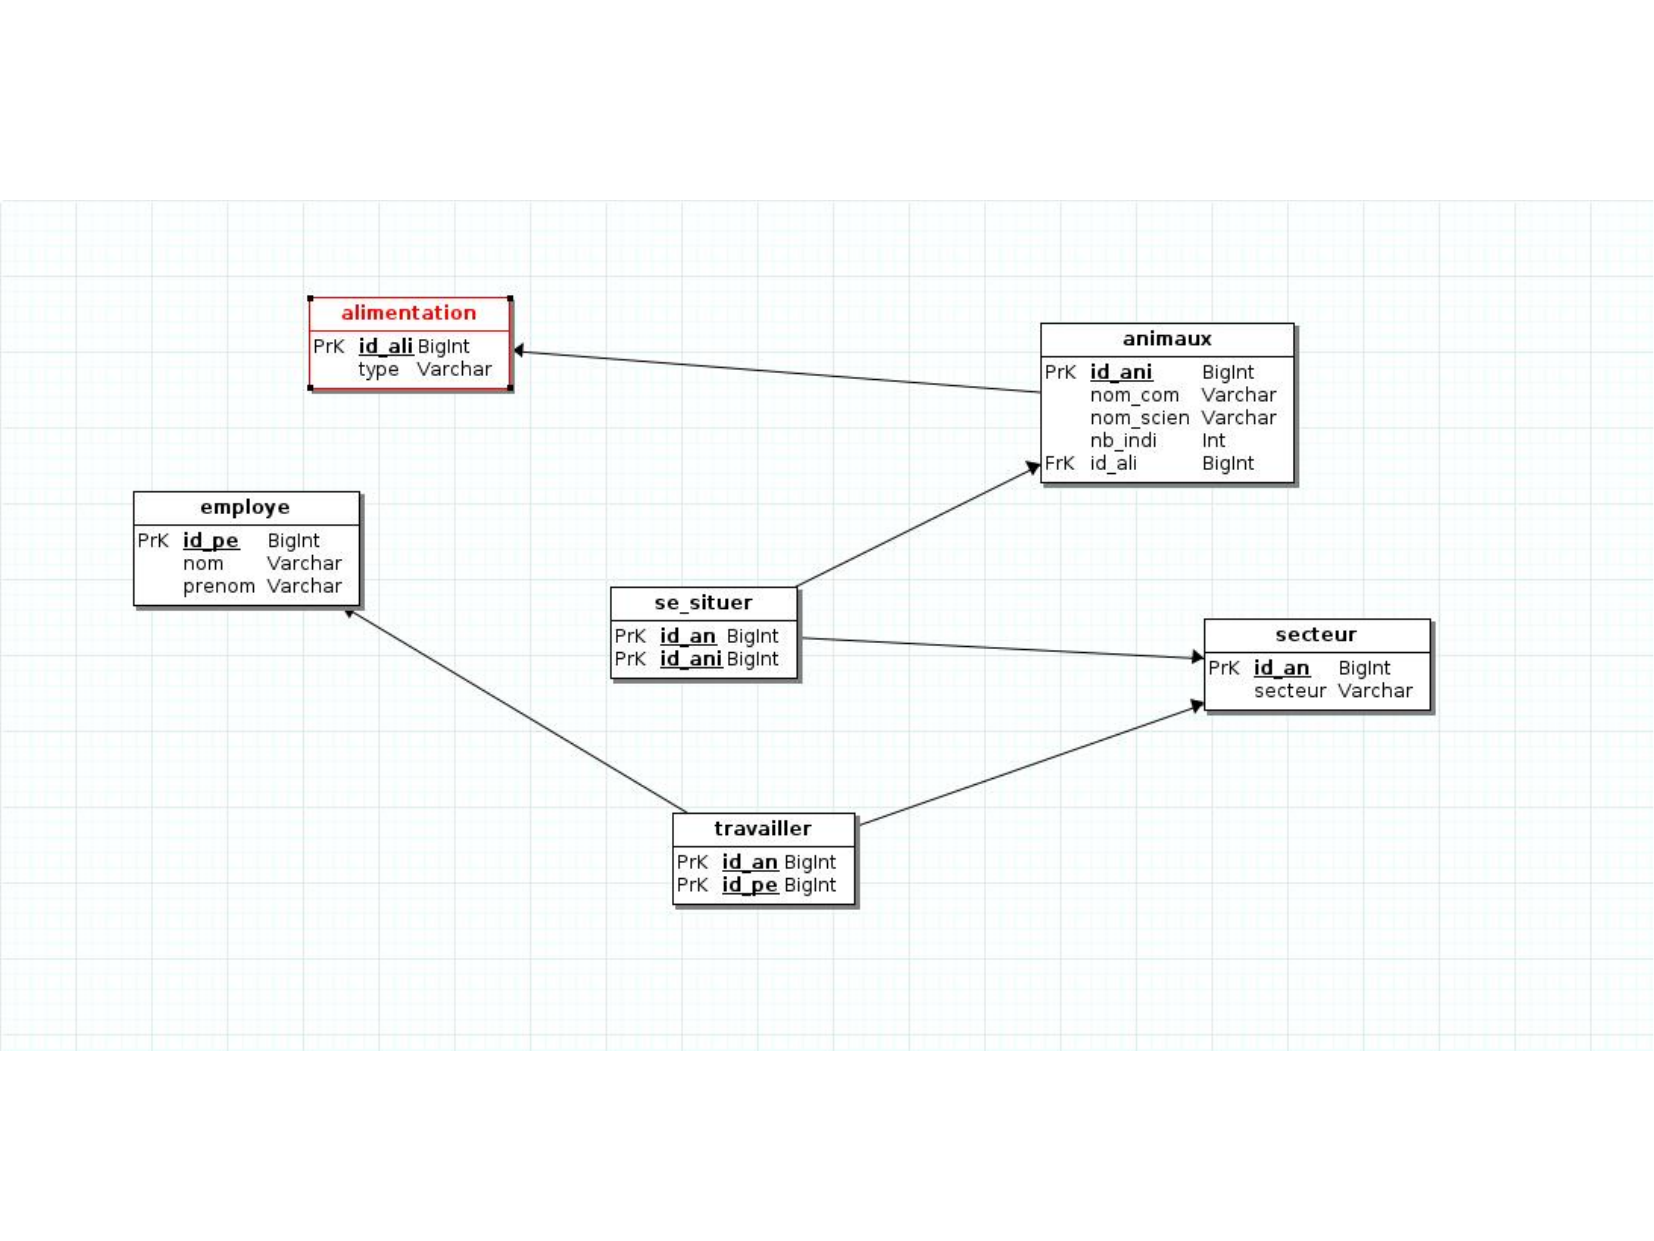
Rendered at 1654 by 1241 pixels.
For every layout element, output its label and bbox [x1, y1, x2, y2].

picture [0, 200, 1654, 1051]
